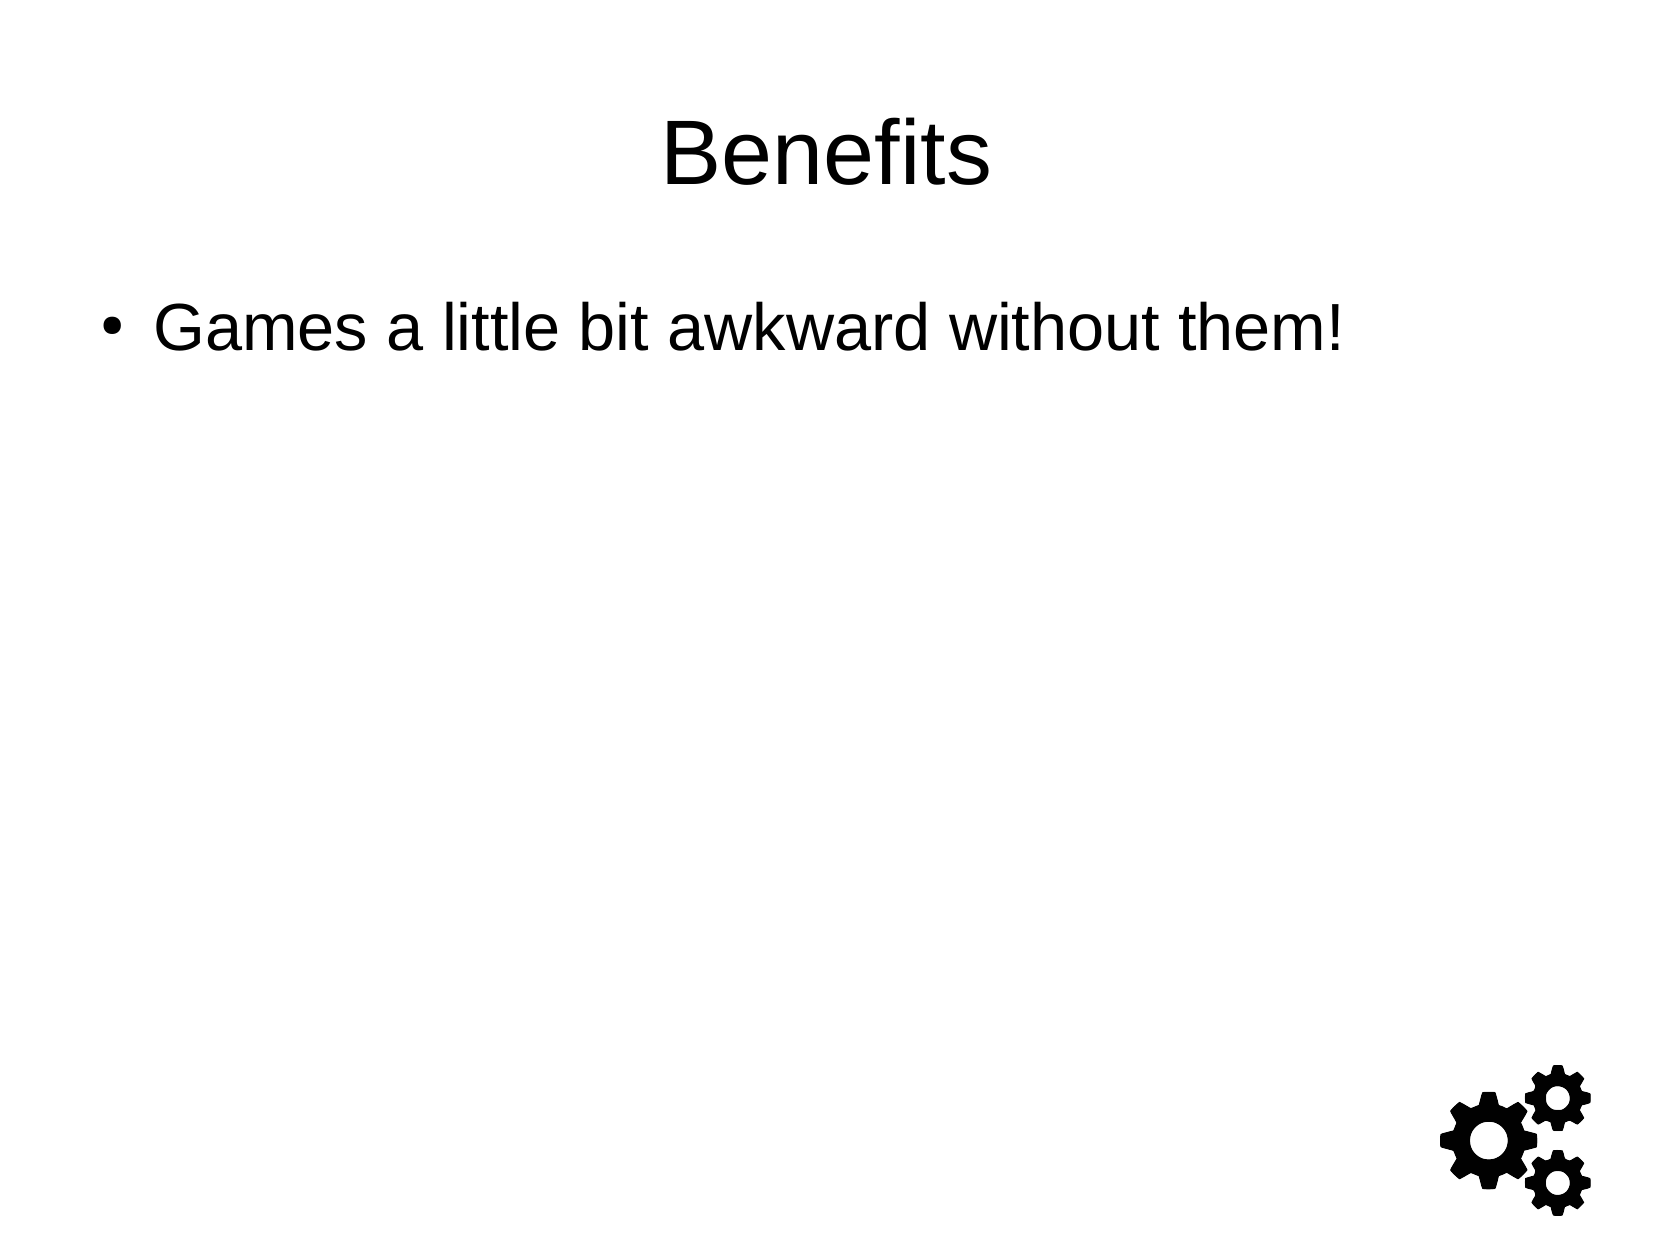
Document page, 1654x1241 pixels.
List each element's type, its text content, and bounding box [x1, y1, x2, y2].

picture [1440, 1065, 1591, 1216]
title Benefits [82, 49, 1571, 257]
list Games a little bit awkward without them! [82, 290, 1571, 1010]
